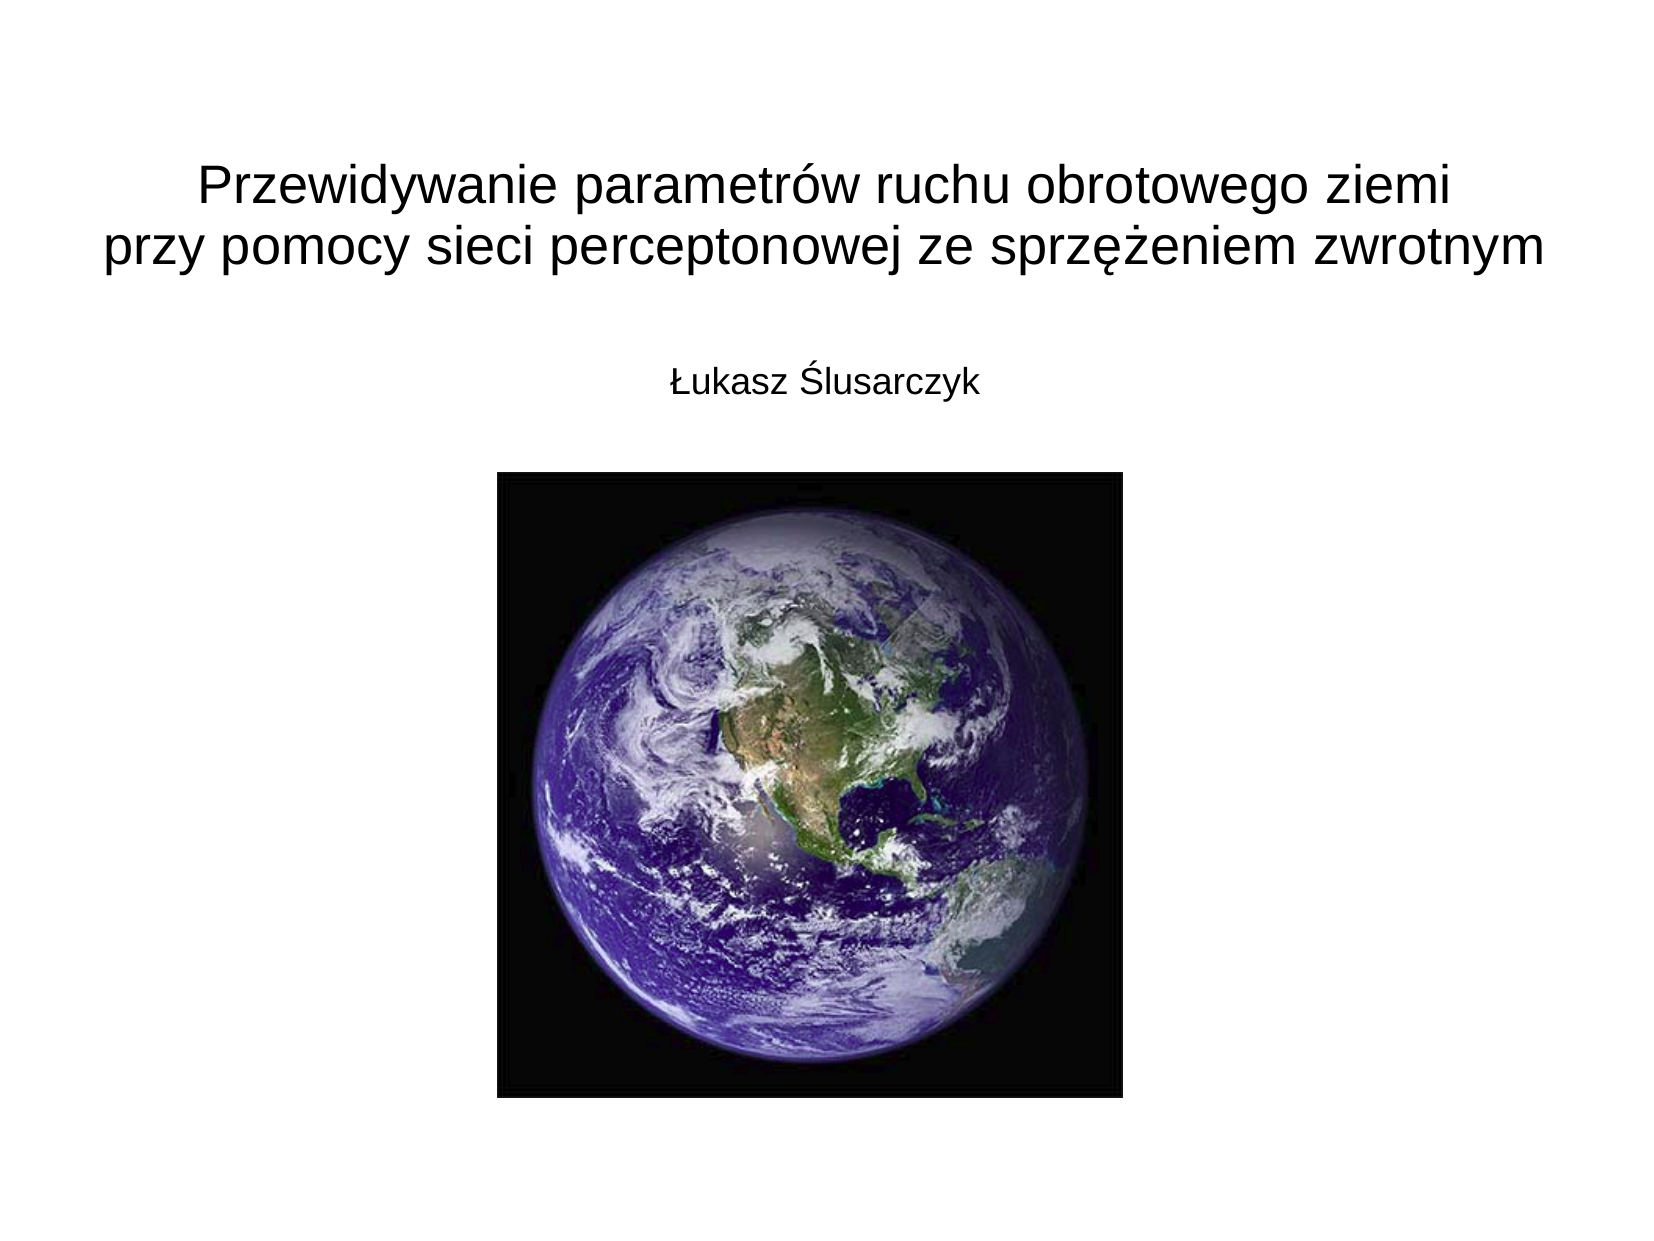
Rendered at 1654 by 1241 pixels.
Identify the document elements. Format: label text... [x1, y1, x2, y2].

picture [497, 472, 1123, 1098]
text_box Przewidywanie parametrów ruchu obrotowego ziemi przy pomocy sieci perceptonowej ze sprzężeniem zwrotnym Łukasz Ślusarczyk [88, 147, 1563, 452]
